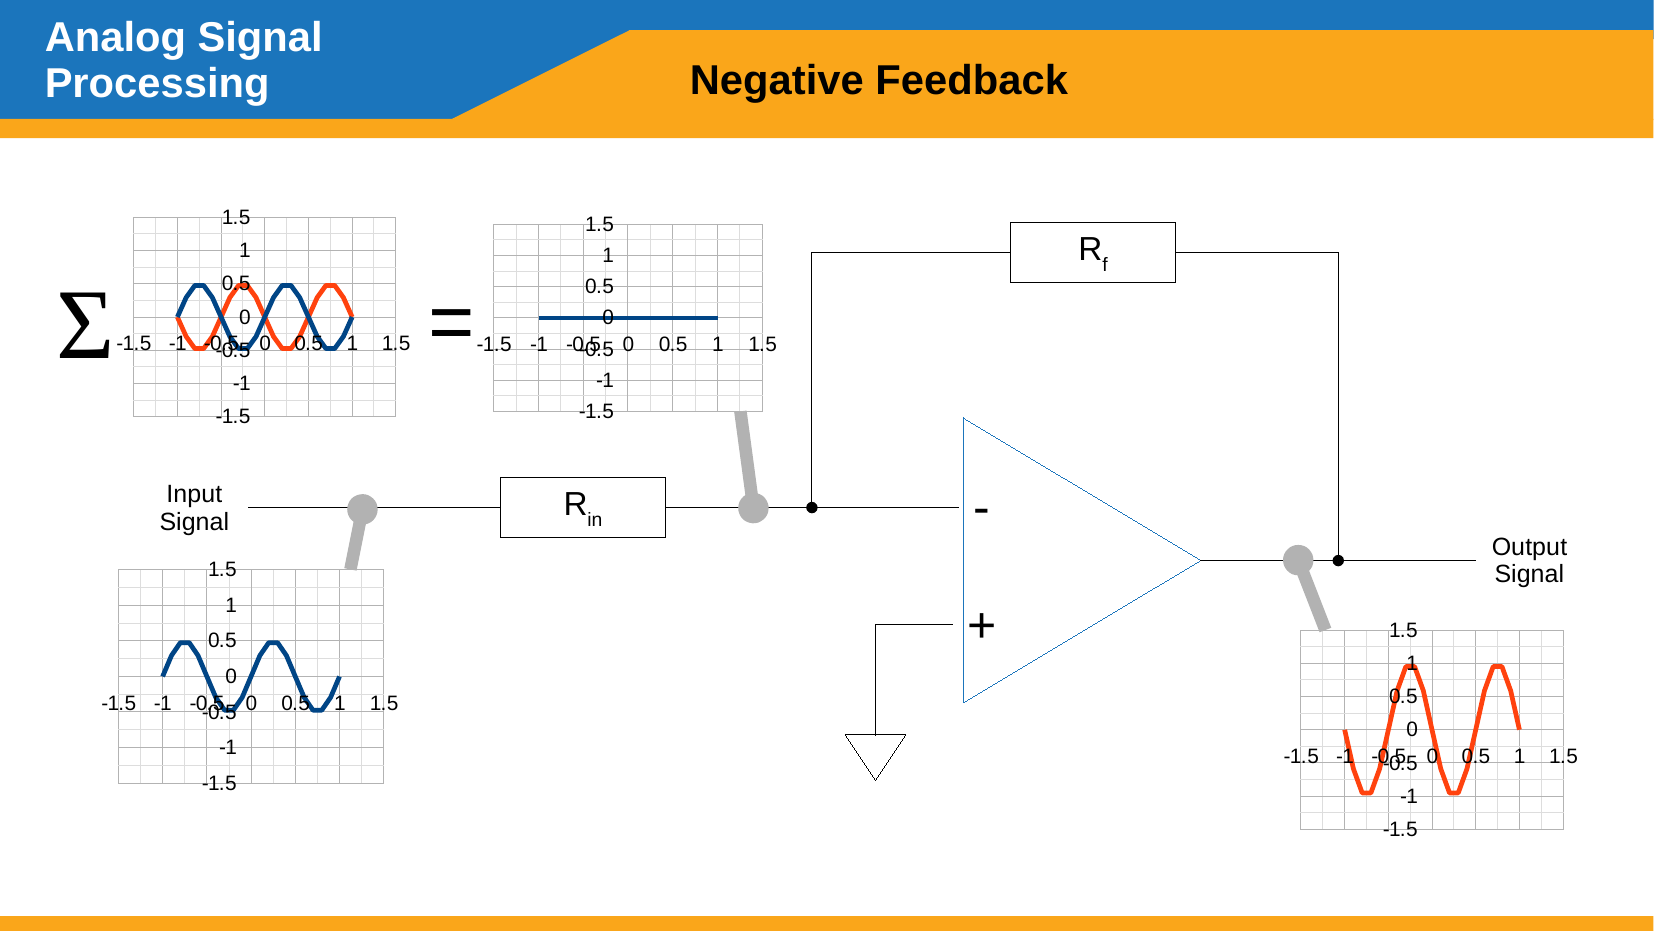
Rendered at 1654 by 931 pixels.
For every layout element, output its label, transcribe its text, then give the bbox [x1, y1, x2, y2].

text_box Rin [500, 477, 666, 538]
text_box Output Signal [1475, 522, 1584, 598]
text_box Rf [1010, 222, 1176, 283]
chart [470, 208, 783, 428]
text_box Σ [41, 262, 149, 417]
text_box = [413, 268, 470, 377]
chart [95, 553, 405, 800]
text_box [806, 501, 818, 514]
text_box Negative Feedback [675, 33, 1516, 118]
text_box Analog Signal Processing [30, 0, 541, 121]
chart [1277, 613, 1584, 846]
chart [110, 201, 417, 434]
text_box + [952, 589, 998, 661]
text_box [0, 30, 1654, 139]
text_box [0, 916, 1654, 931]
text_box [1332, 554, 1345, 567]
text_box Input Signal [140, 469, 249, 545]
text_box - [958, 471, 1004, 543]
